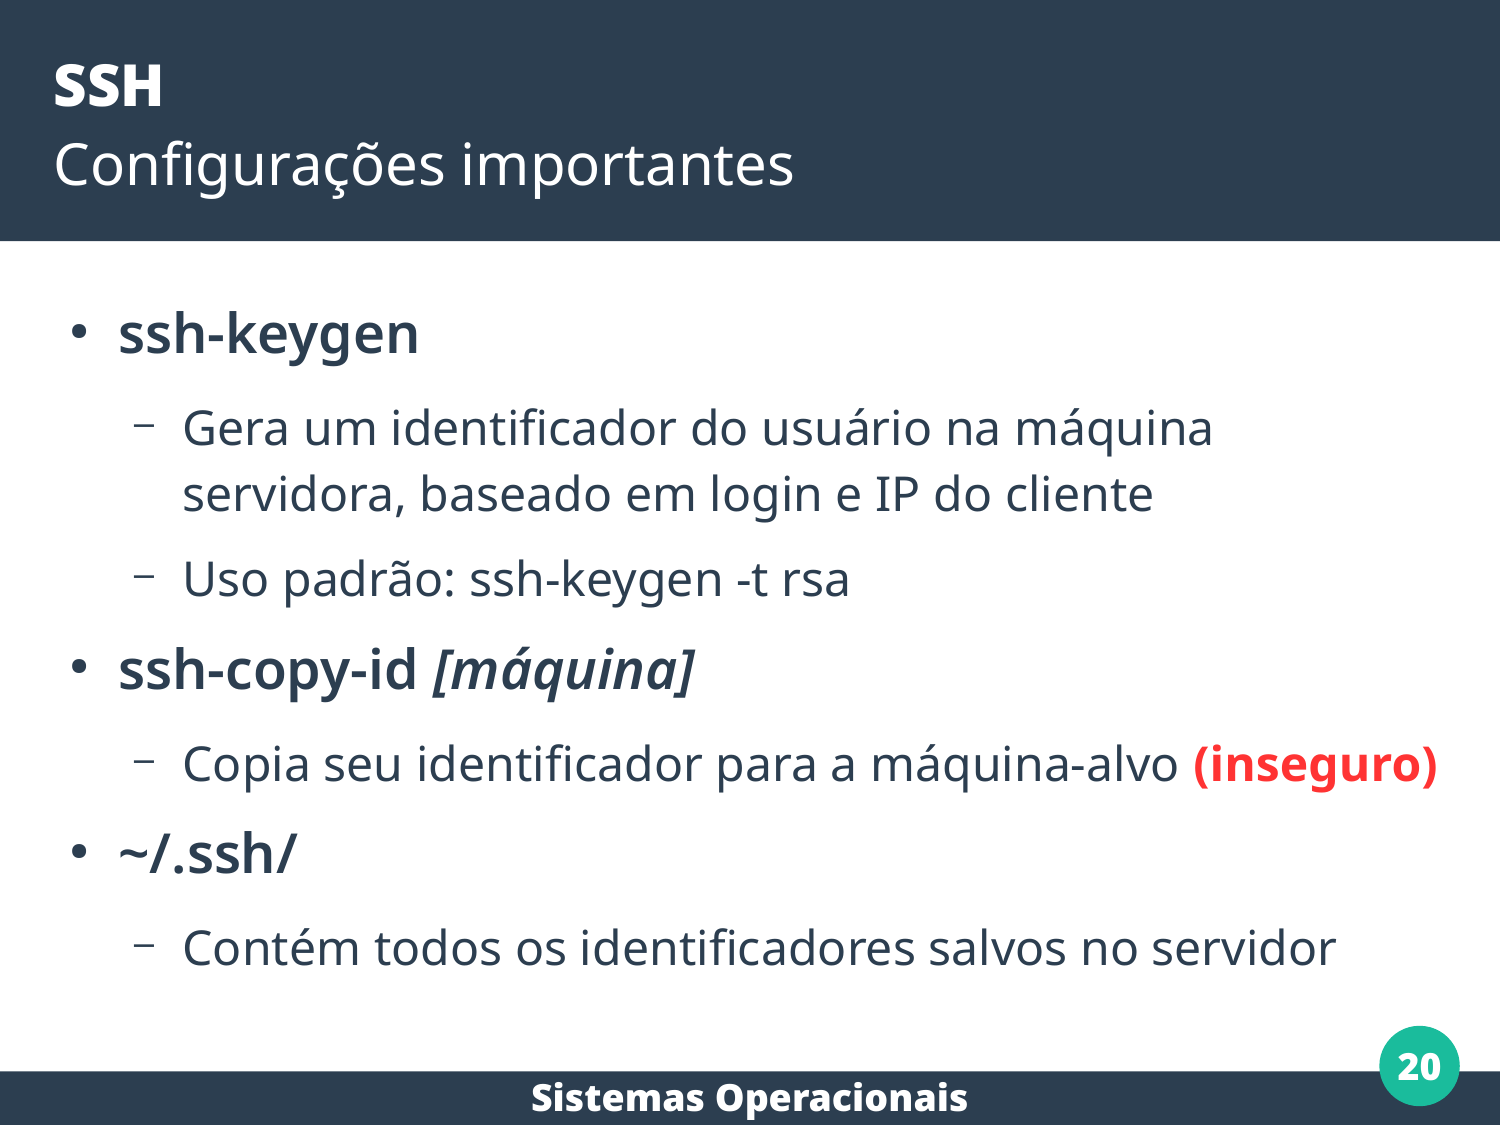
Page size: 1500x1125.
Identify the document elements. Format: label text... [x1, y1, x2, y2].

list ssh-keygen Gera um identificador do usuário na máquina servidora, baseado em login e IP do cliente Uso padrão: ssh-keygen -t rsa ssh-copy-id [máquina] Copia seu identificador para a máquina-alvo (inseguro) ~/.ssh/ Contém todos os identificadores salvos no servidor [53, 294, 1447, 1045]
title SSH Configurações importantes [53, 44, 1447, 188]
